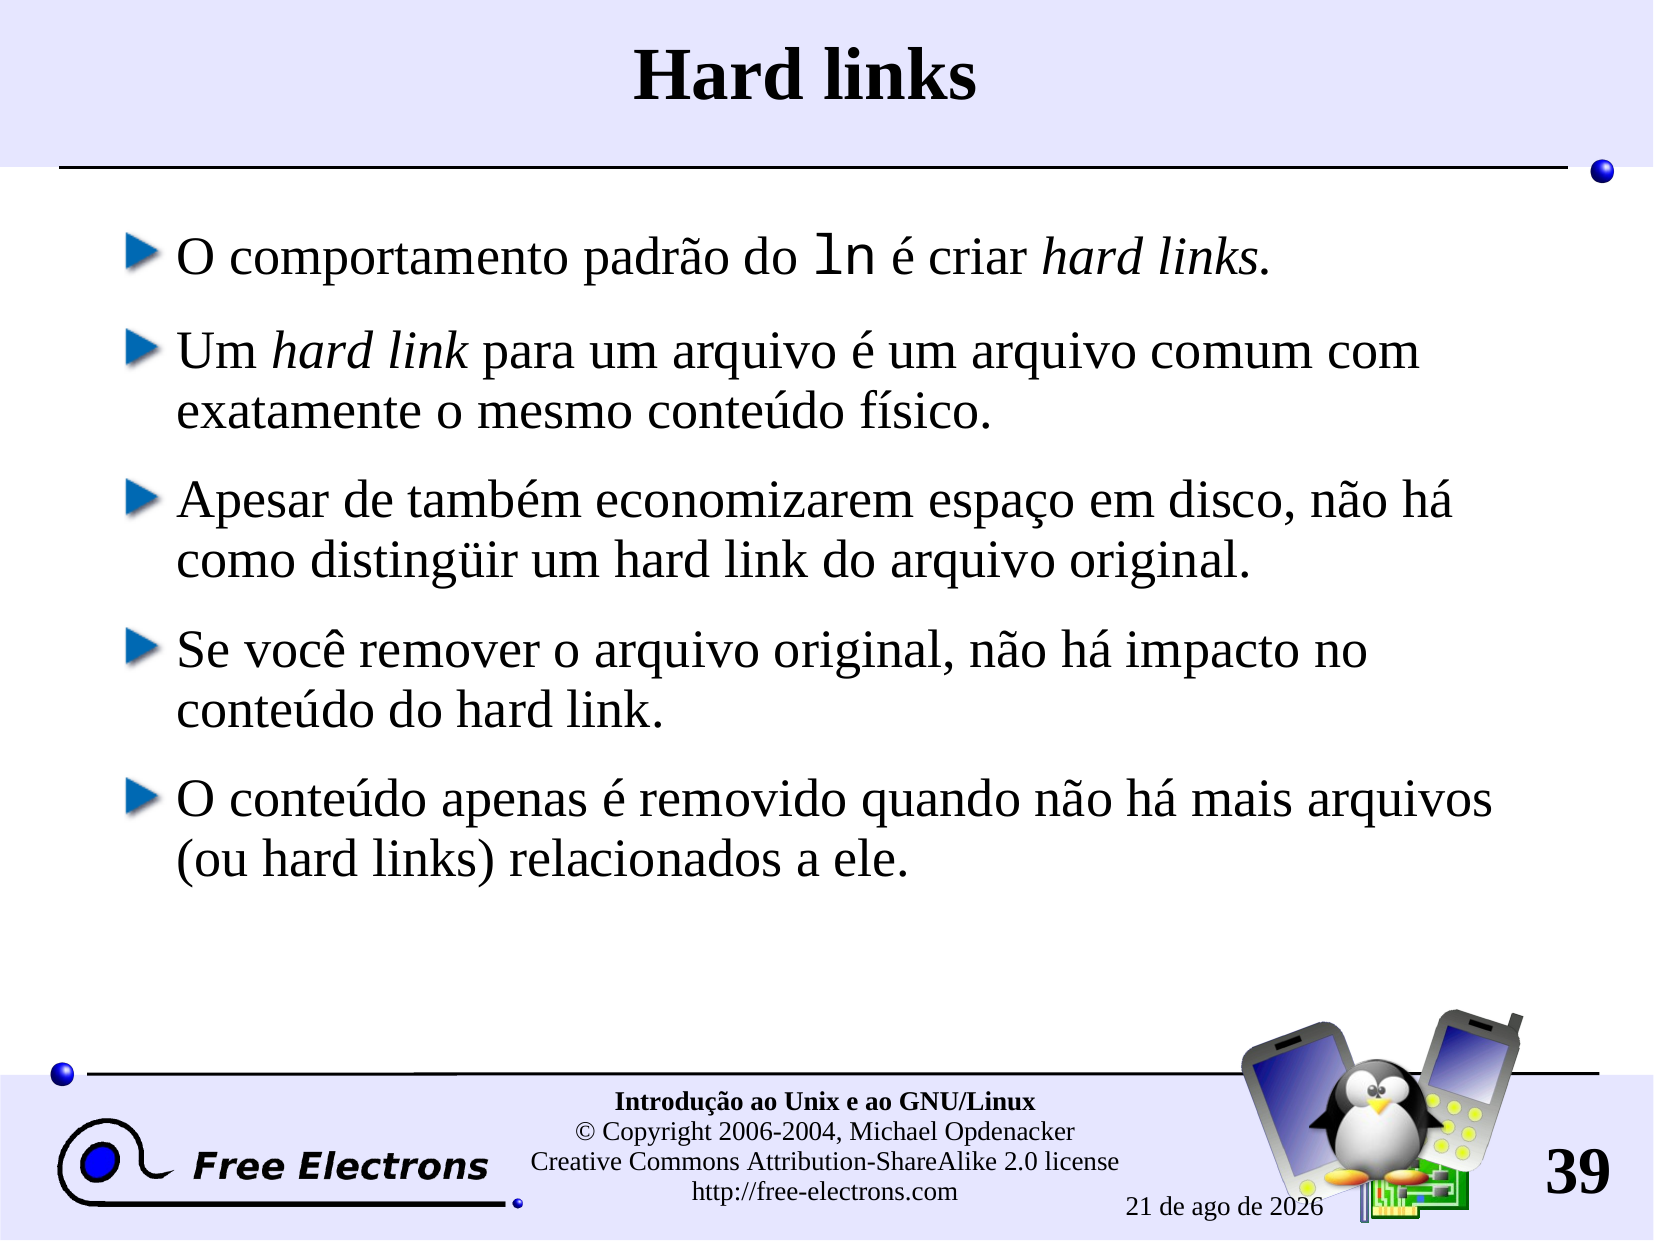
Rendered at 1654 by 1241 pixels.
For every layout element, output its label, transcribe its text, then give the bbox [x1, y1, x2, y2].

list O comportamento padrão do ln é criar hard links. Um hard link para um arquivo é um arquivo comum com exatamente o mesmo conteúdo físico. Apesar de também economizarem espaço em disco, não há como distingüir um hard link do arquivo original. Se você remover o arquivo original, não há impacto no conteúdo do hard link. O conteúdo apenas é removido quando não há mais arquivos (ou hard links) relacionados a ele. [105, 216, 1518, 1066]
picture [50, 1107, 527, 1216]
title Hard links [60, 25, 1551, 124]
picture [1231, 1007, 1538, 1241]
picture [1286, 1198, 1293, 1214]
